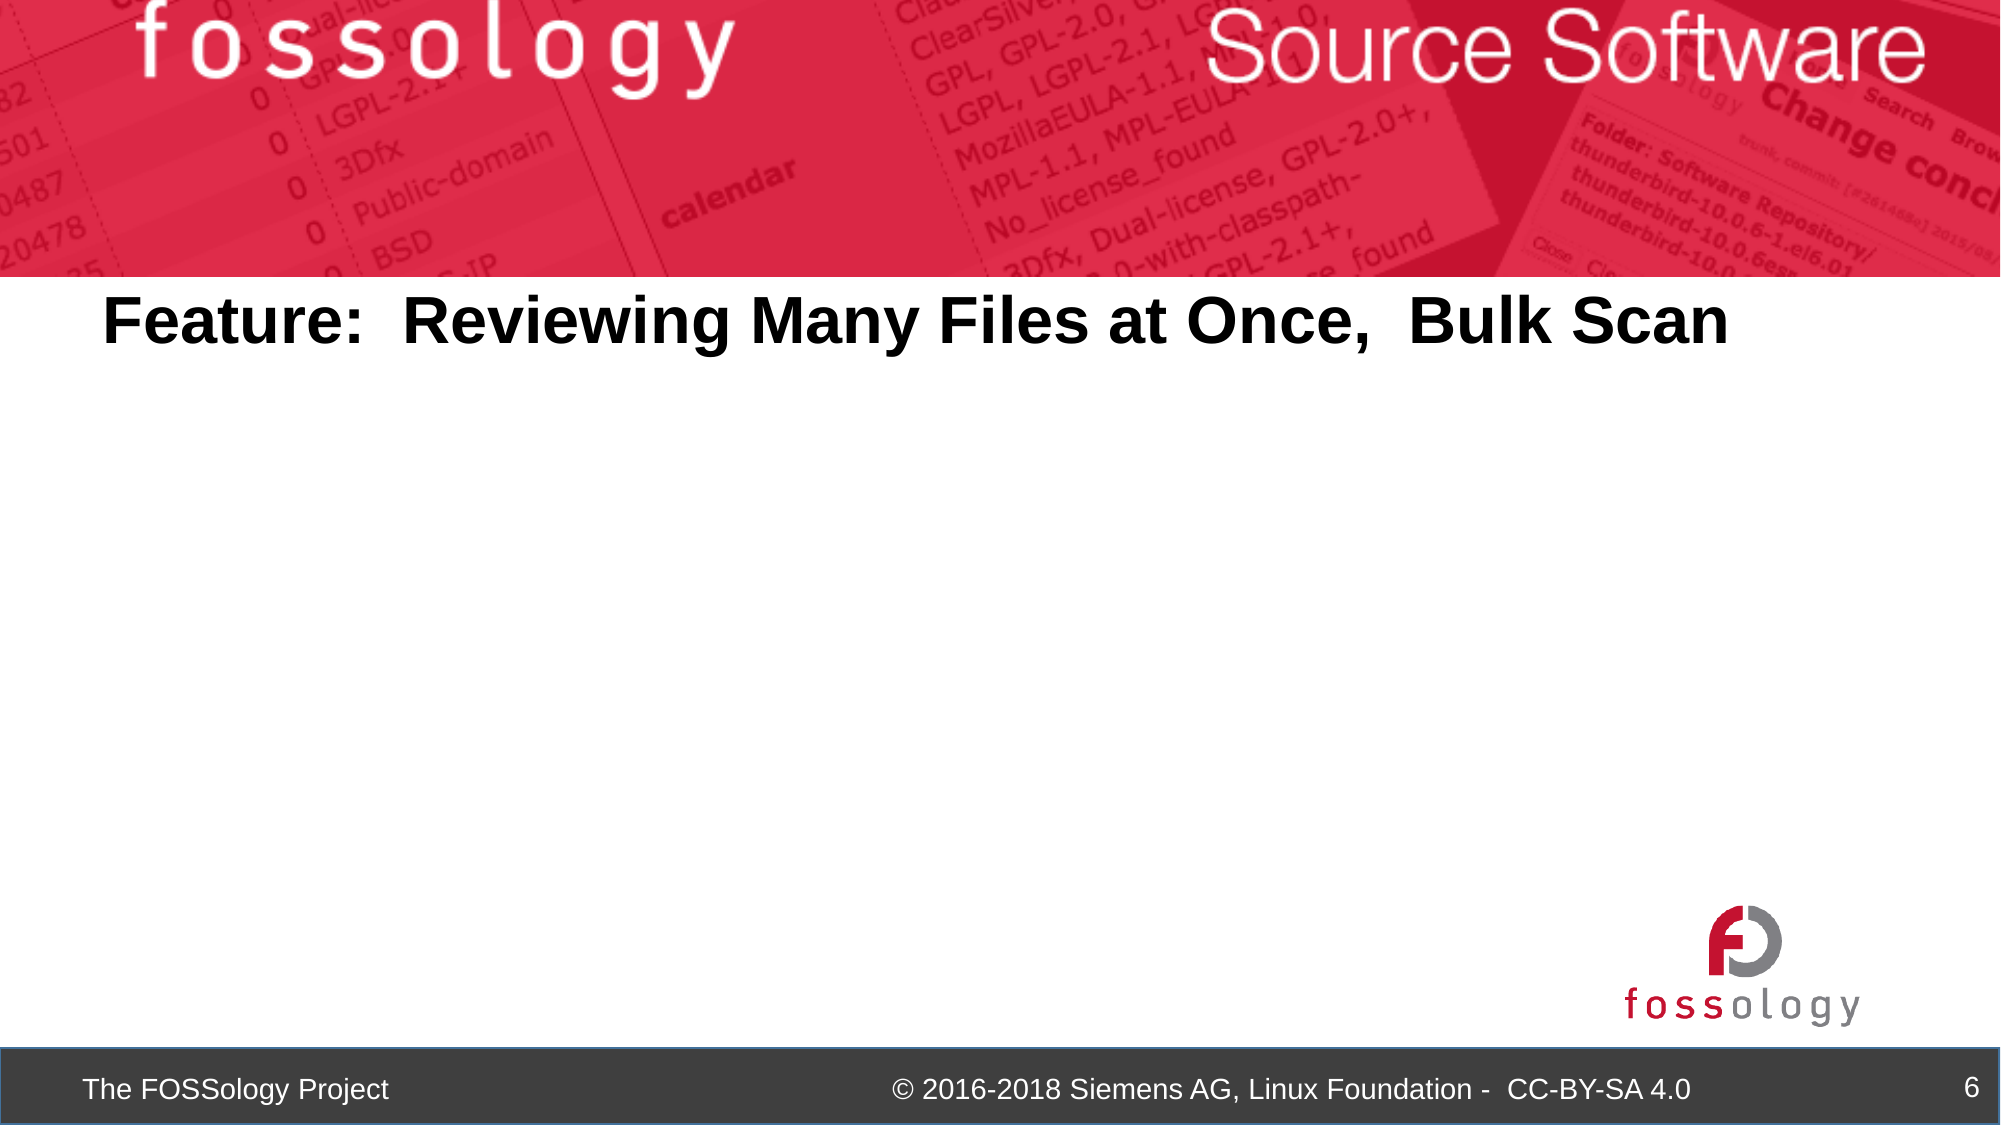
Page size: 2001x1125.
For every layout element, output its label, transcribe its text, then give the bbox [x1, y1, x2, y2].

picture [1621, 901, 1863, 1030]
text_box Feature: Reviewing Many Files at Once, Bulk Scan [0, 187, 2000, 396]
picture [0, 0, 2001, 277]
